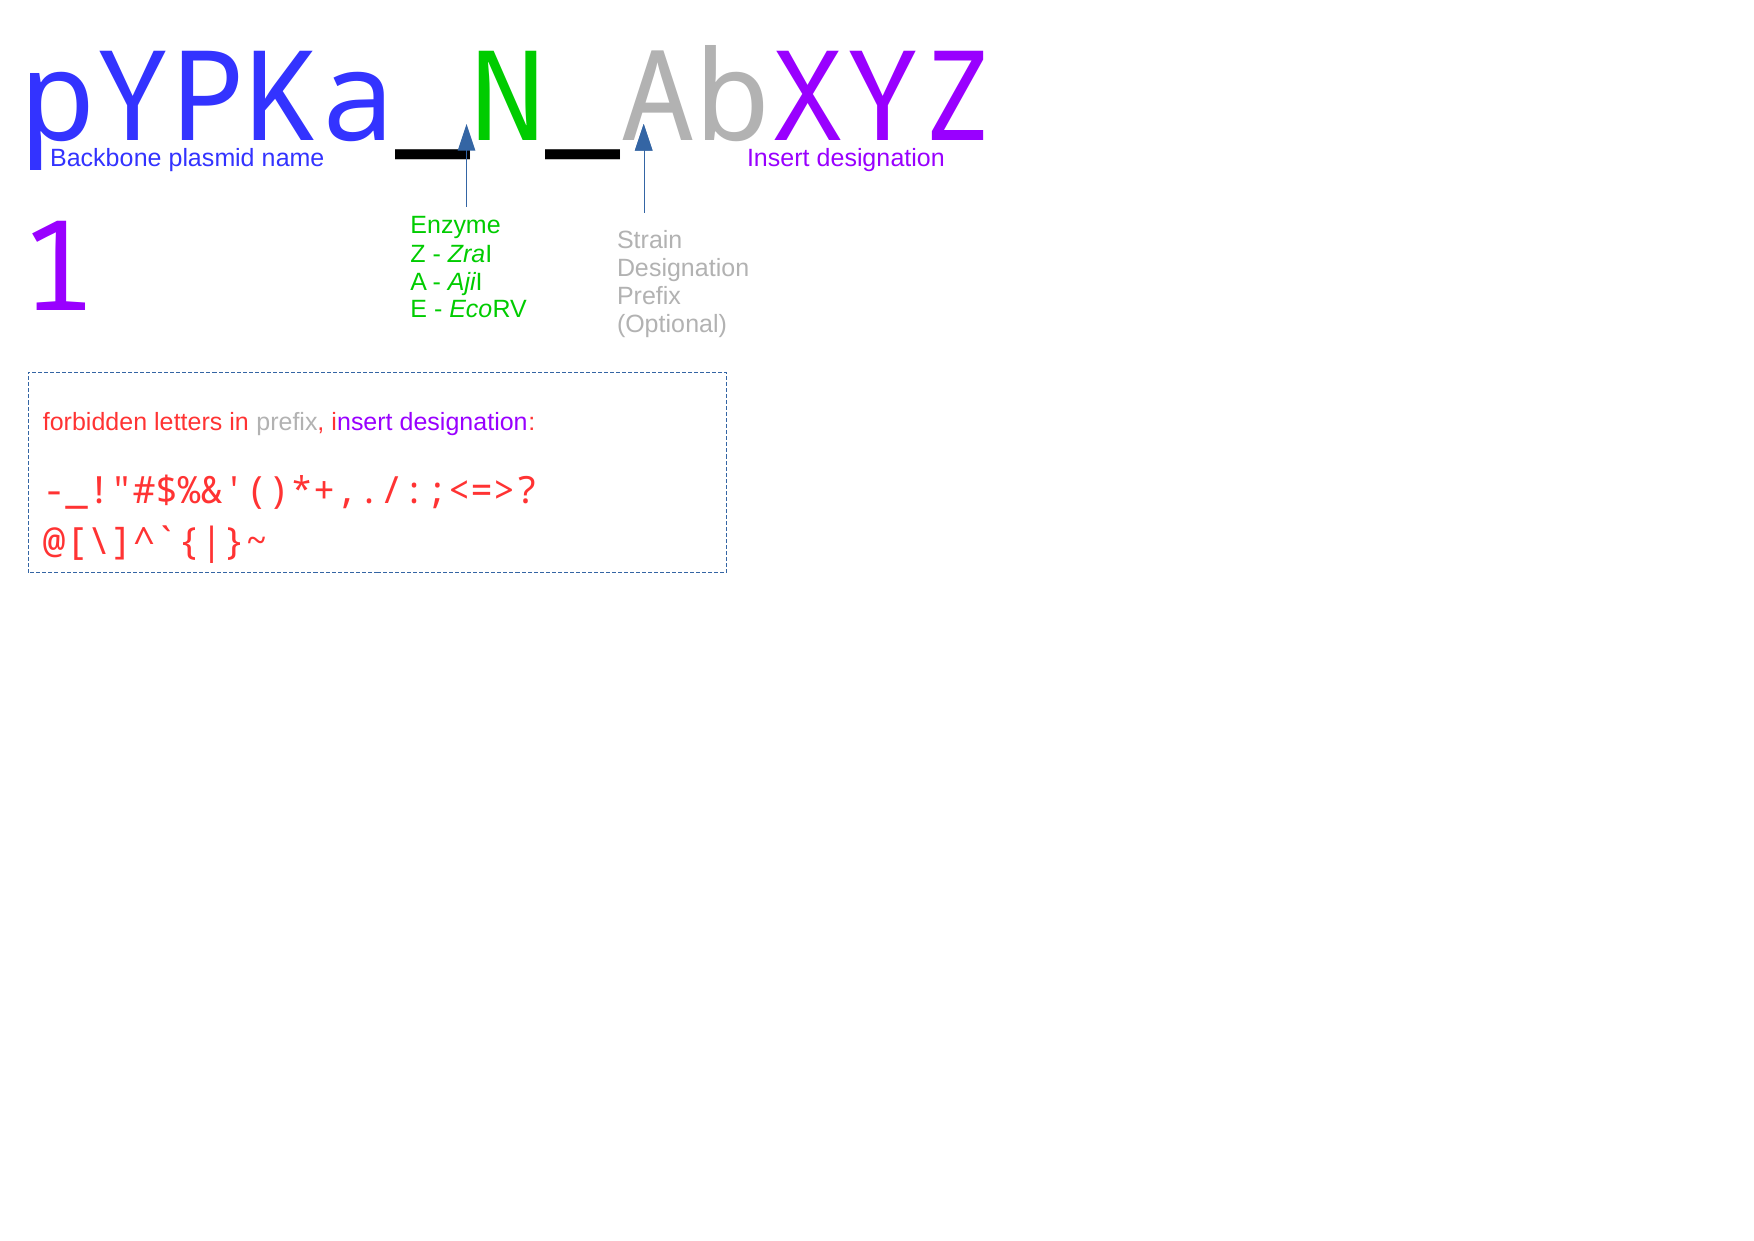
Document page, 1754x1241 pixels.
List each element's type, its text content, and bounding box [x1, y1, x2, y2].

text_box Insert designation [732, 135, 969, 179]
text_box Enzyme Z - ZraI A - AjiI E - EcoRV [395, 203, 544, 331]
text_box Strain Designation Prefix (Optional) [602, 218, 768, 346]
text_box pYPKa_N_AbXYZ1 [5, 0, 1040, 140]
text_box Backbone plasmid name [35, 135, 390, 179]
text_box forbidden letters in prefix, insert designation: -_!"#$%&'()*+,./:;<=>?@[\]^`{|}~ [28, 372, 727, 518]
